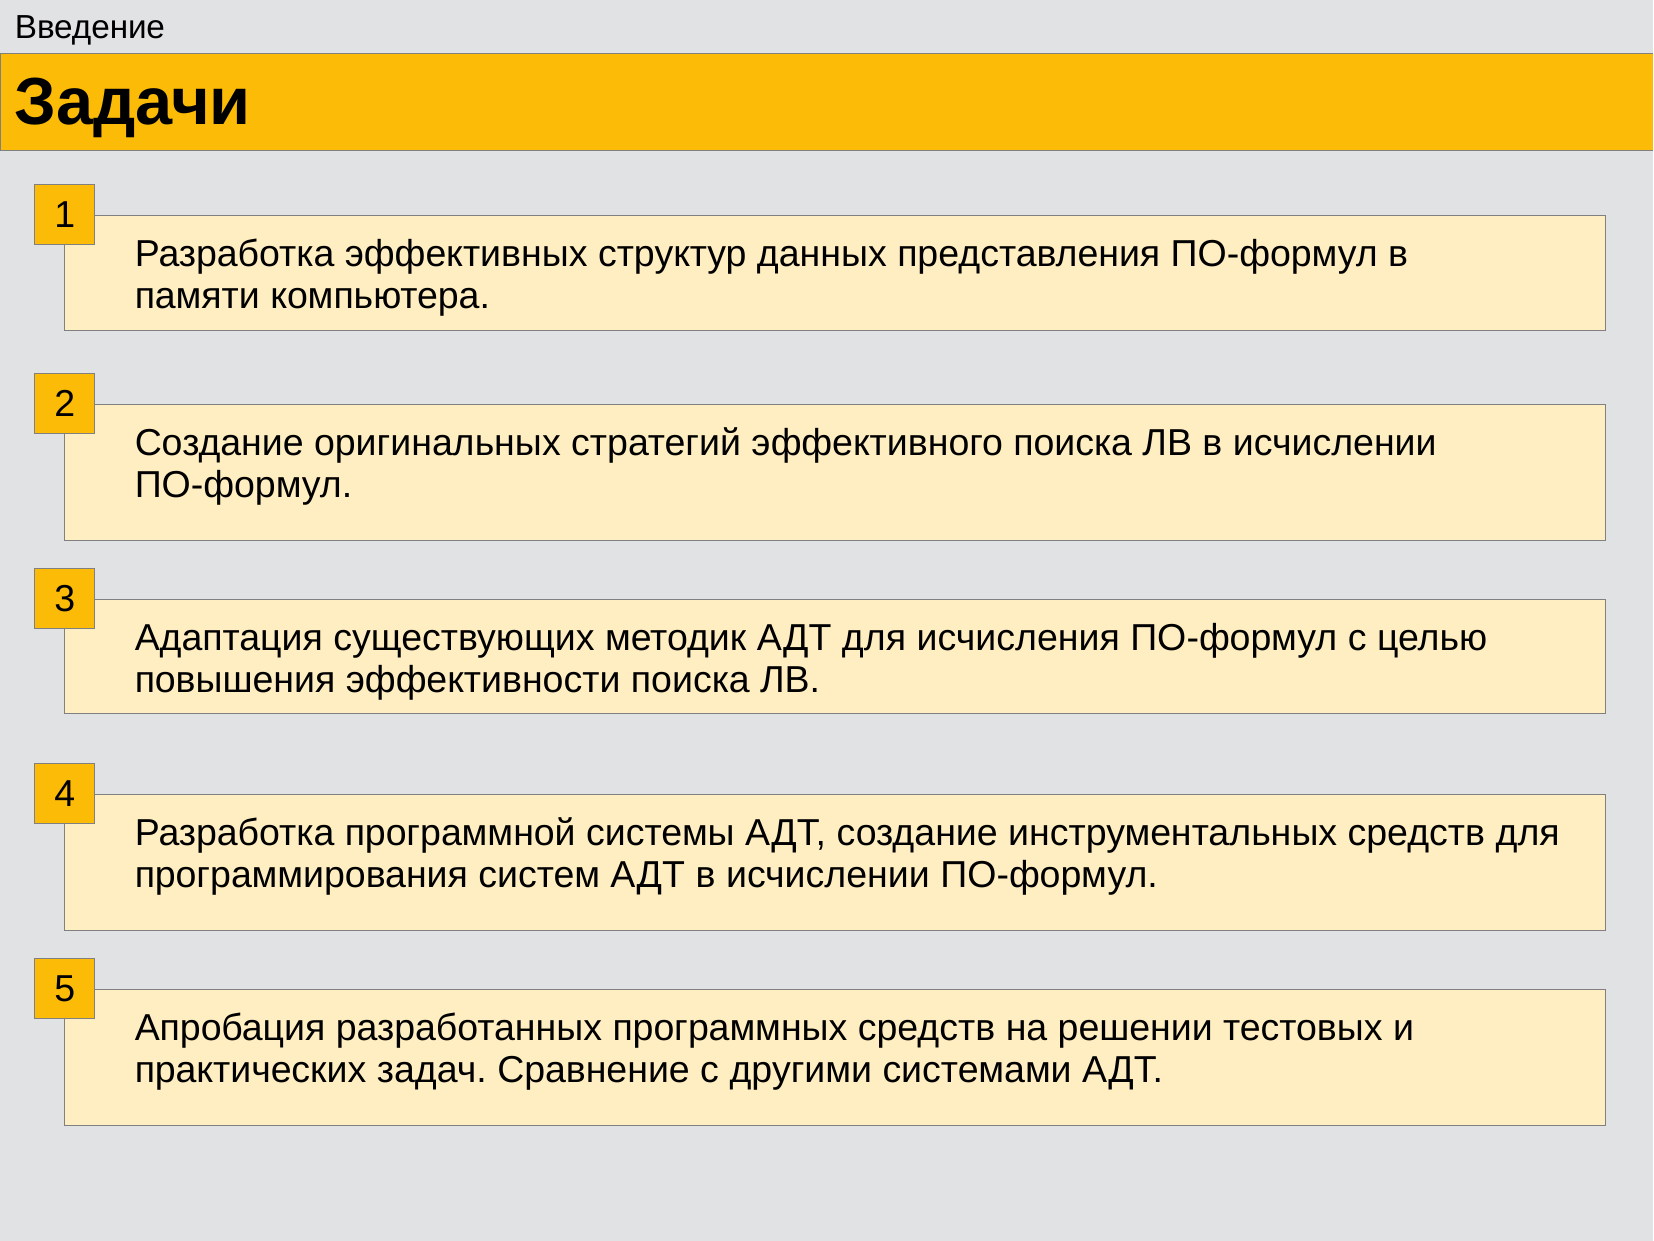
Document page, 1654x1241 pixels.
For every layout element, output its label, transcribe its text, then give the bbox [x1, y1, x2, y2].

text_box [1214, 243, 1221, 263]
text_box [64, 215, 1606, 331]
text_box Разработка программной системы АДТ, создание инструментальных средств для программирования систем АДТ в исчислении ПО-формул. [120, 803, 1561, 913]
text_box Задачи [0, 53, 1653, 151]
text_box 2 [34, 373, 95, 434]
text_box Адаптация существующих методик АДТ для исчисления ПО-формул с целью повышения эффективности поиска ЛВ. [120, 608, 1277, 718]
text_box 4 [34, 763, 95, 824]
text_box Введение [0, 1, 157, 58]
text_box 3 [34, 568, 95, 629]
text_box [64, 989, 1606, 1126]
text_box [64, 794, 1606, 931]
text_box Апробация разработанных программных средств на решении тестовых и практических задач. Сравнение с другими системами АДТ. [120, 998, 1204, 1107]
text_box Создание оригинальных стратегий эффективного поиска ЛВ в исчислении ПО-формул. [120, 413, 1576, 523]
text_box Разработка эффективных структур данных представления ПО-формул в памяти компьютера. [120, 225, 1214, 334]
text_box [64, 404, 1606, 541]
text_box 5 [34, 958, 95, 1019]
text_box [64, 599, 1606, 714]
text_box 1 [34, 184, 95, 245]
